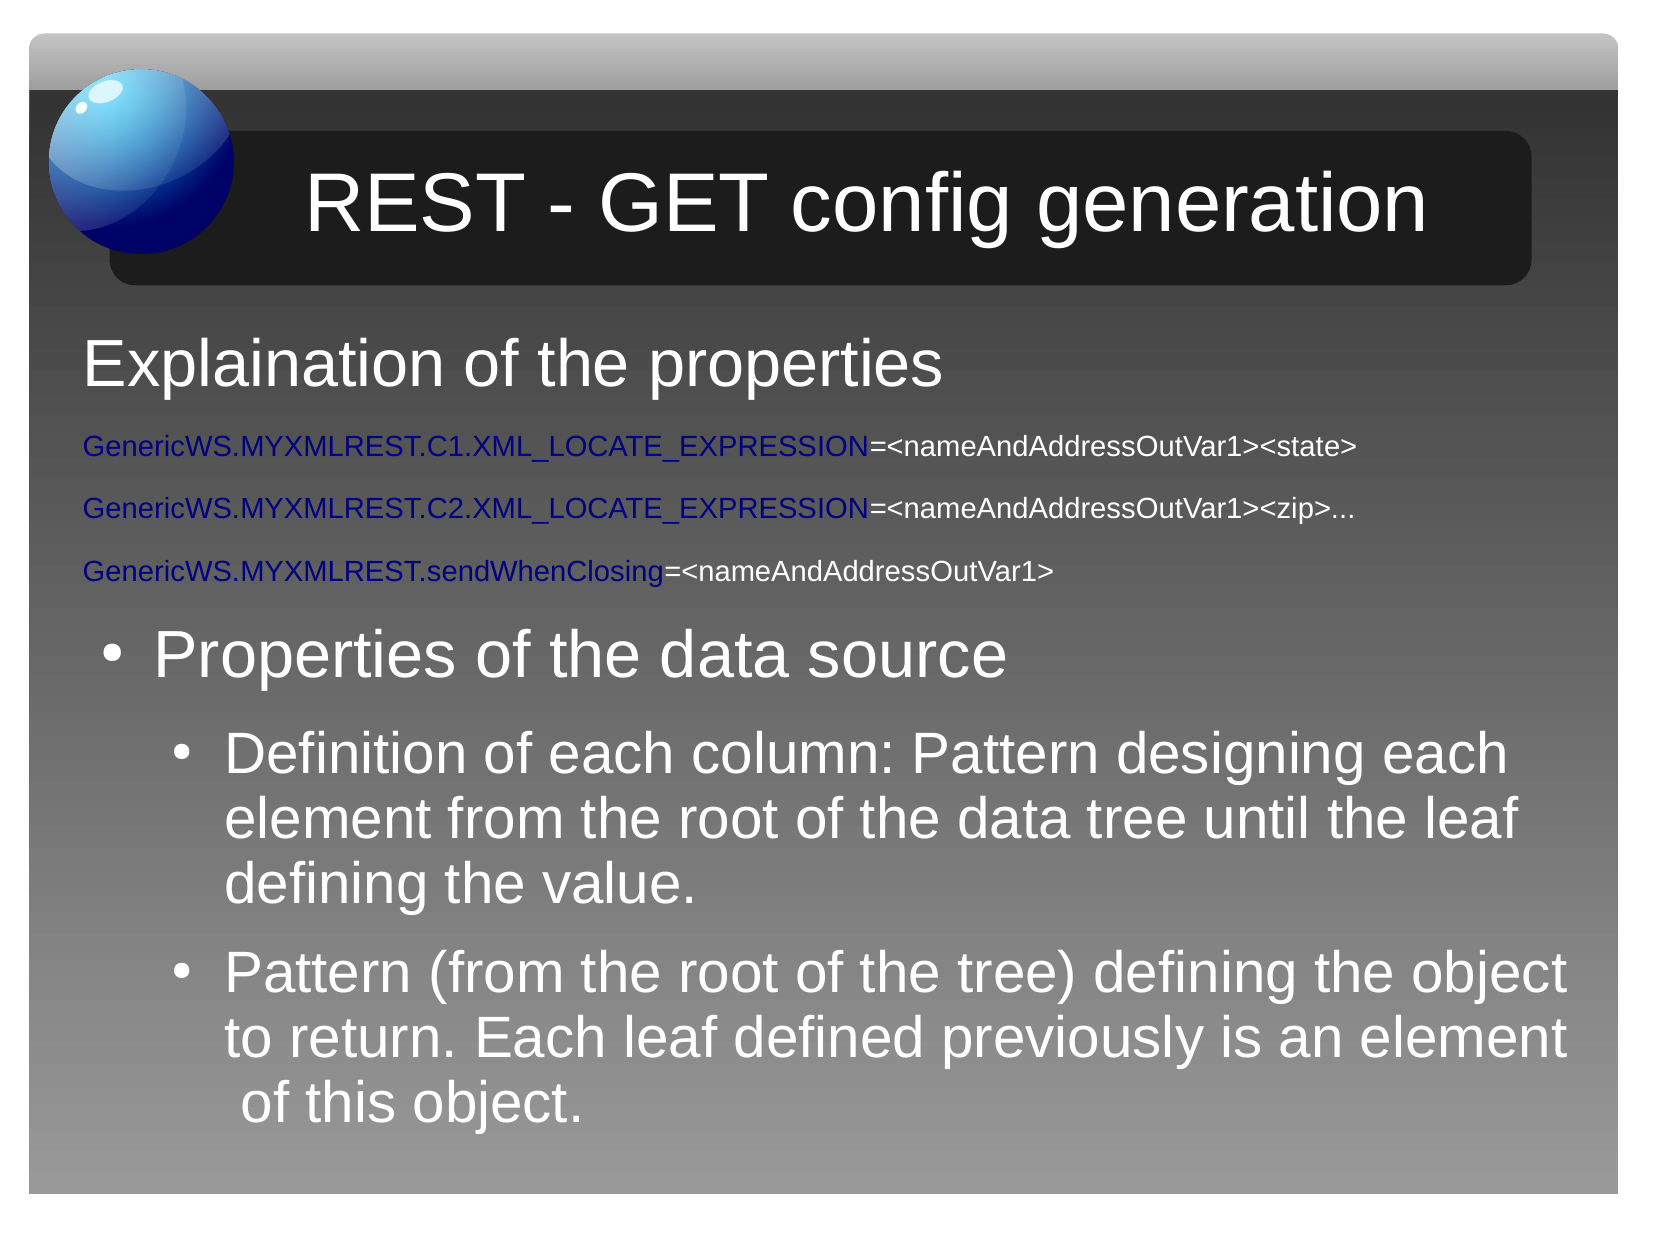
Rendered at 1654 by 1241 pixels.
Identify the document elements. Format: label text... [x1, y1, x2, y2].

list Explaination of the properties GenericWS.MYXMLREST.C1.XML_LOCATE_EXPRESSION=<nameAndAddressOutVar1><state> GenericWS.MYXMLREST.C2.XML_LOCATE_EXPRESSION=<nameAndAddressOutVar1><zip>... GenericWS.MYXMLREST.sendWhenClosing=<nameAndAddressOutVar1> Properties of the data source Definition of each column: Pattern designing each element from the root of the data tree until the leaf defining the value. Pattern (from the root of the tree) defining the object to return. Each leaf defined previously is an element of this object. [82, 325, 1571, 1134]
title REST - GET config generation [82, 137, 1571, 267]
picture [29, 57, 253, 266]
